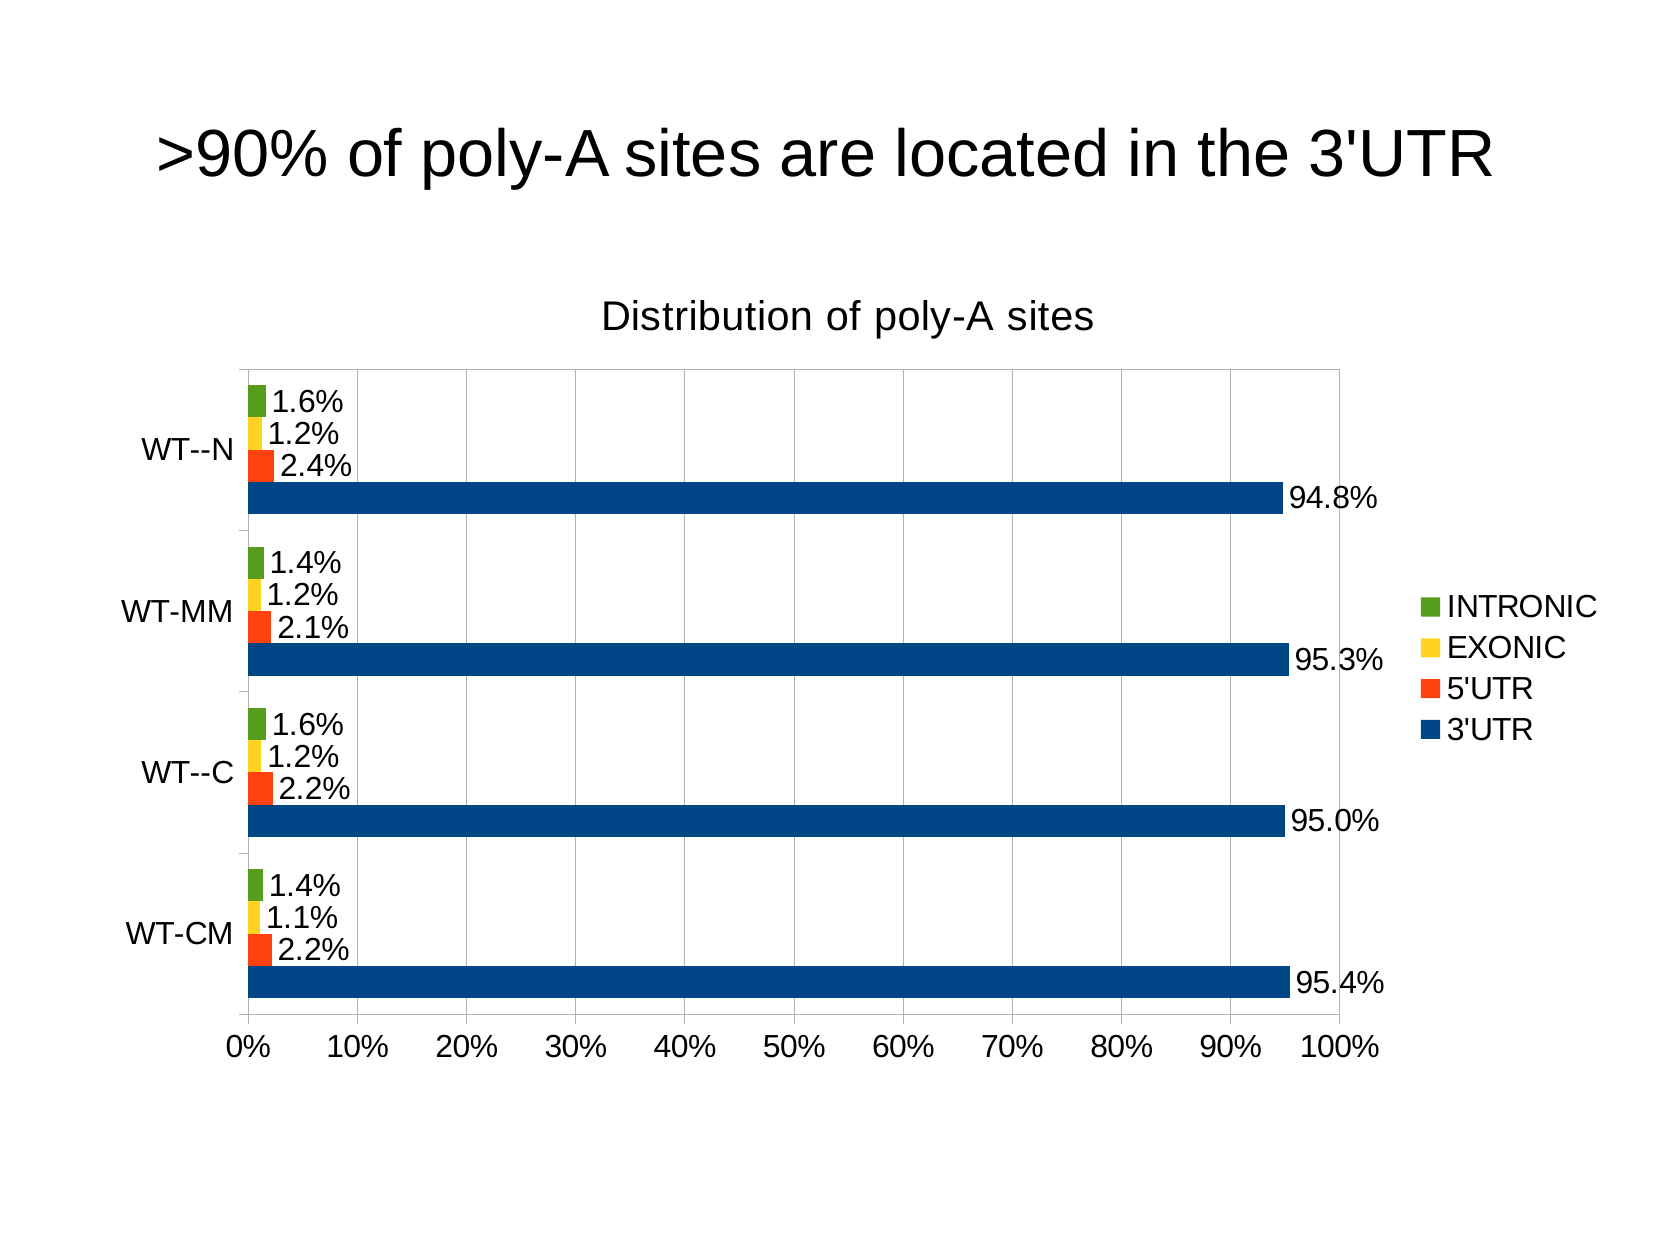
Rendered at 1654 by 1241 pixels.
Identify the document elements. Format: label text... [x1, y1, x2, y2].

chart [90, 256, 1621, 1081]
title >90% of poly-A sites are located in the 3'UTR [82, 49, 1571, 257]
